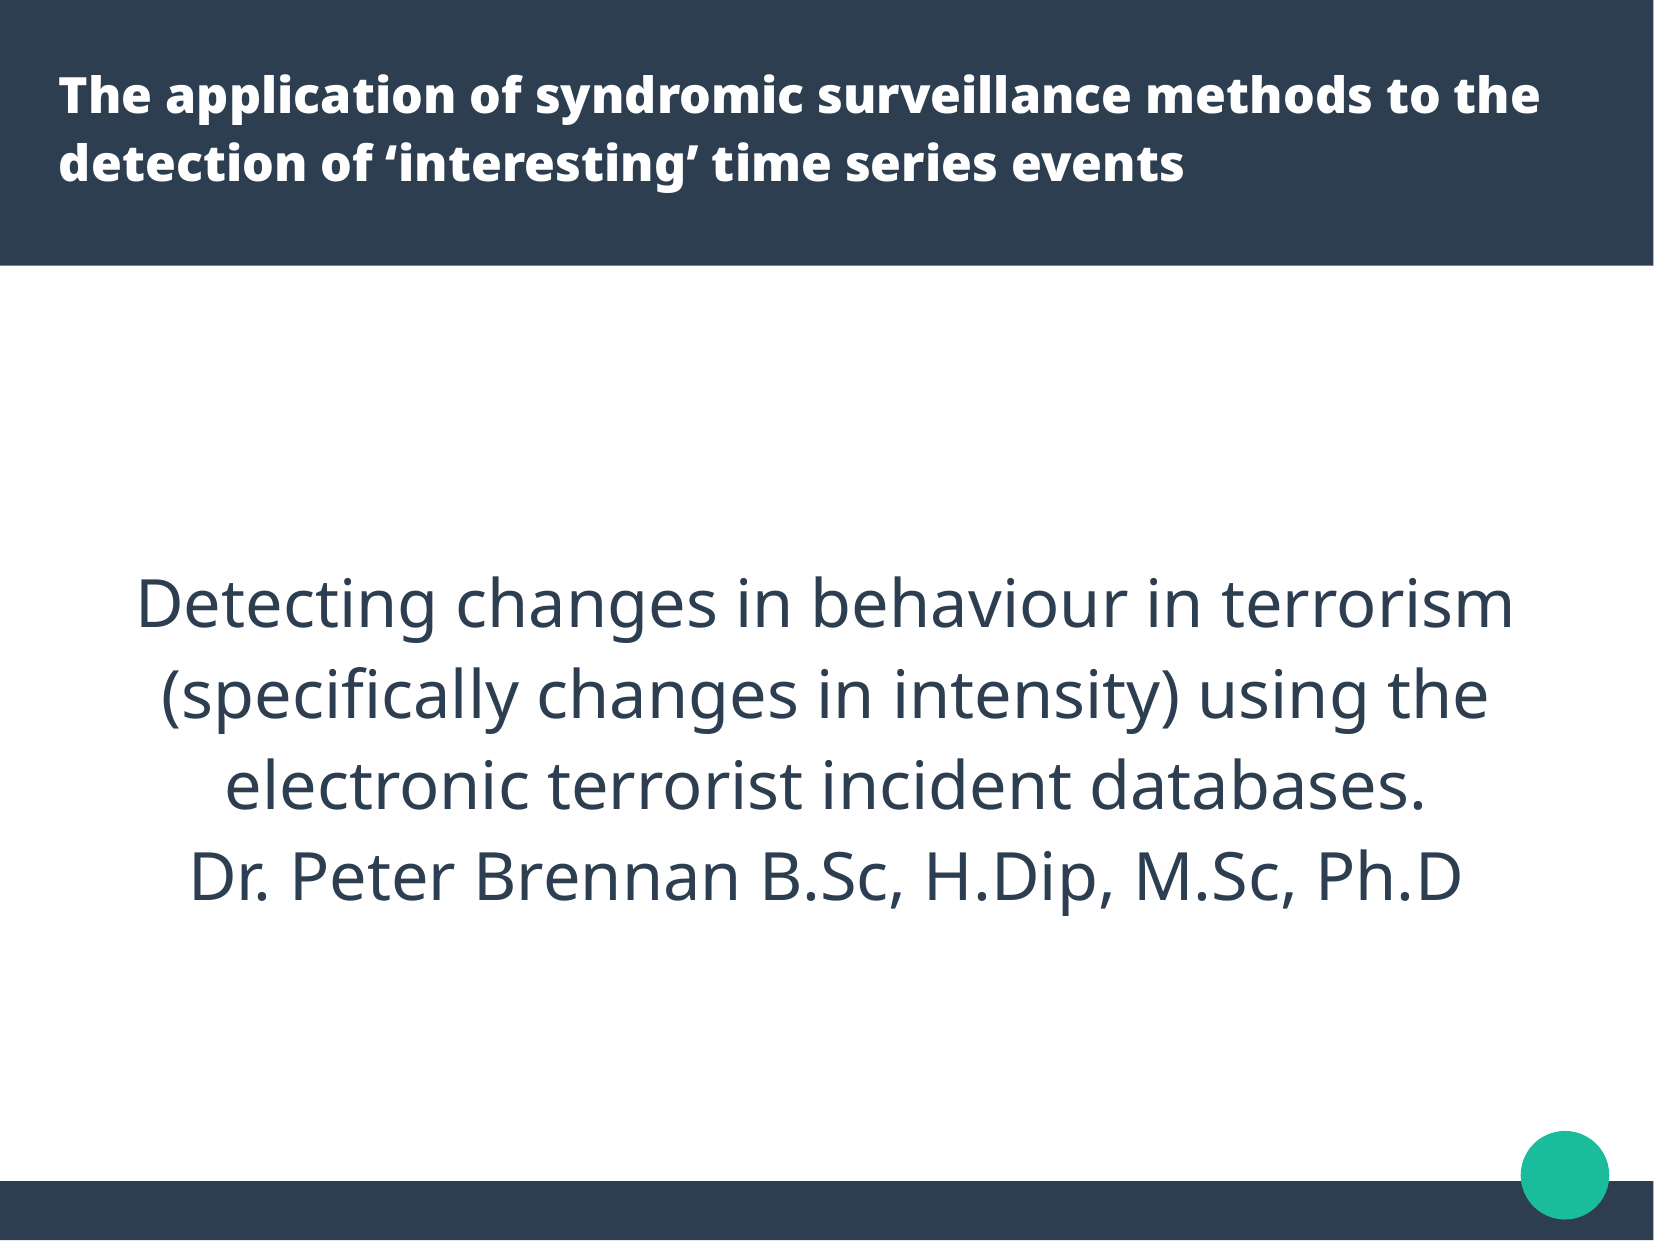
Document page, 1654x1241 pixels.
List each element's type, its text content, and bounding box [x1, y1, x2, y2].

title The application of syndromic surveillance methods to the detection of ‘interesting’ time series events [59, 49, 1595, 207]
subtitle Detecting changes in behaviour in terrorism (specifically changes in intensity) using the electronic terrorist incident databases. Dr. Peter Brennan B.Sc, H.Dip, M.Sc, Ph.D [59, 324, 1595, 1152]
